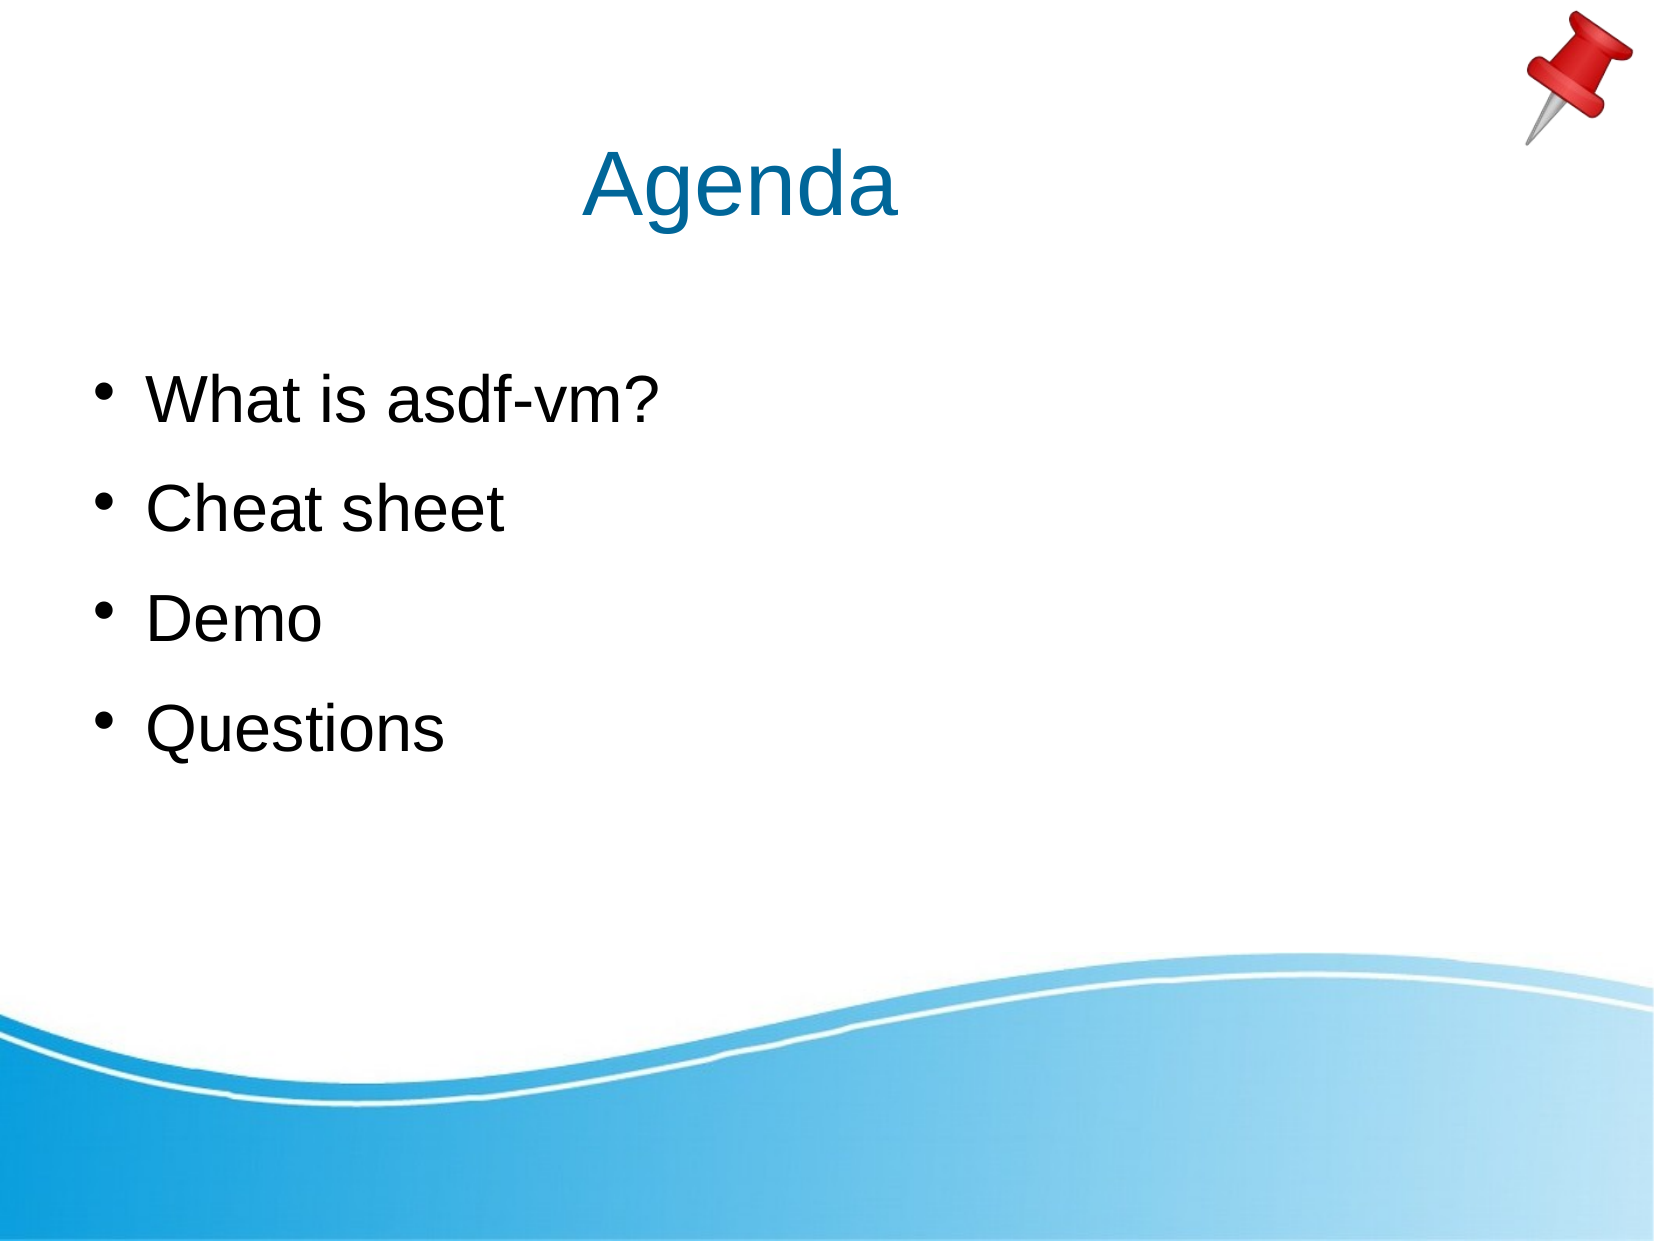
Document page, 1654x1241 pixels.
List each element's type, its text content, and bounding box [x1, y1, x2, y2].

text_box What is asdf-vm? Cheat sheet Demo Questions [75, 355, 1563, 840]
picture [1500, 0, 1654, 158]
picture [0, 952, 1654, 1241]
text_box Agenda [0, 74, 1485, 282]
